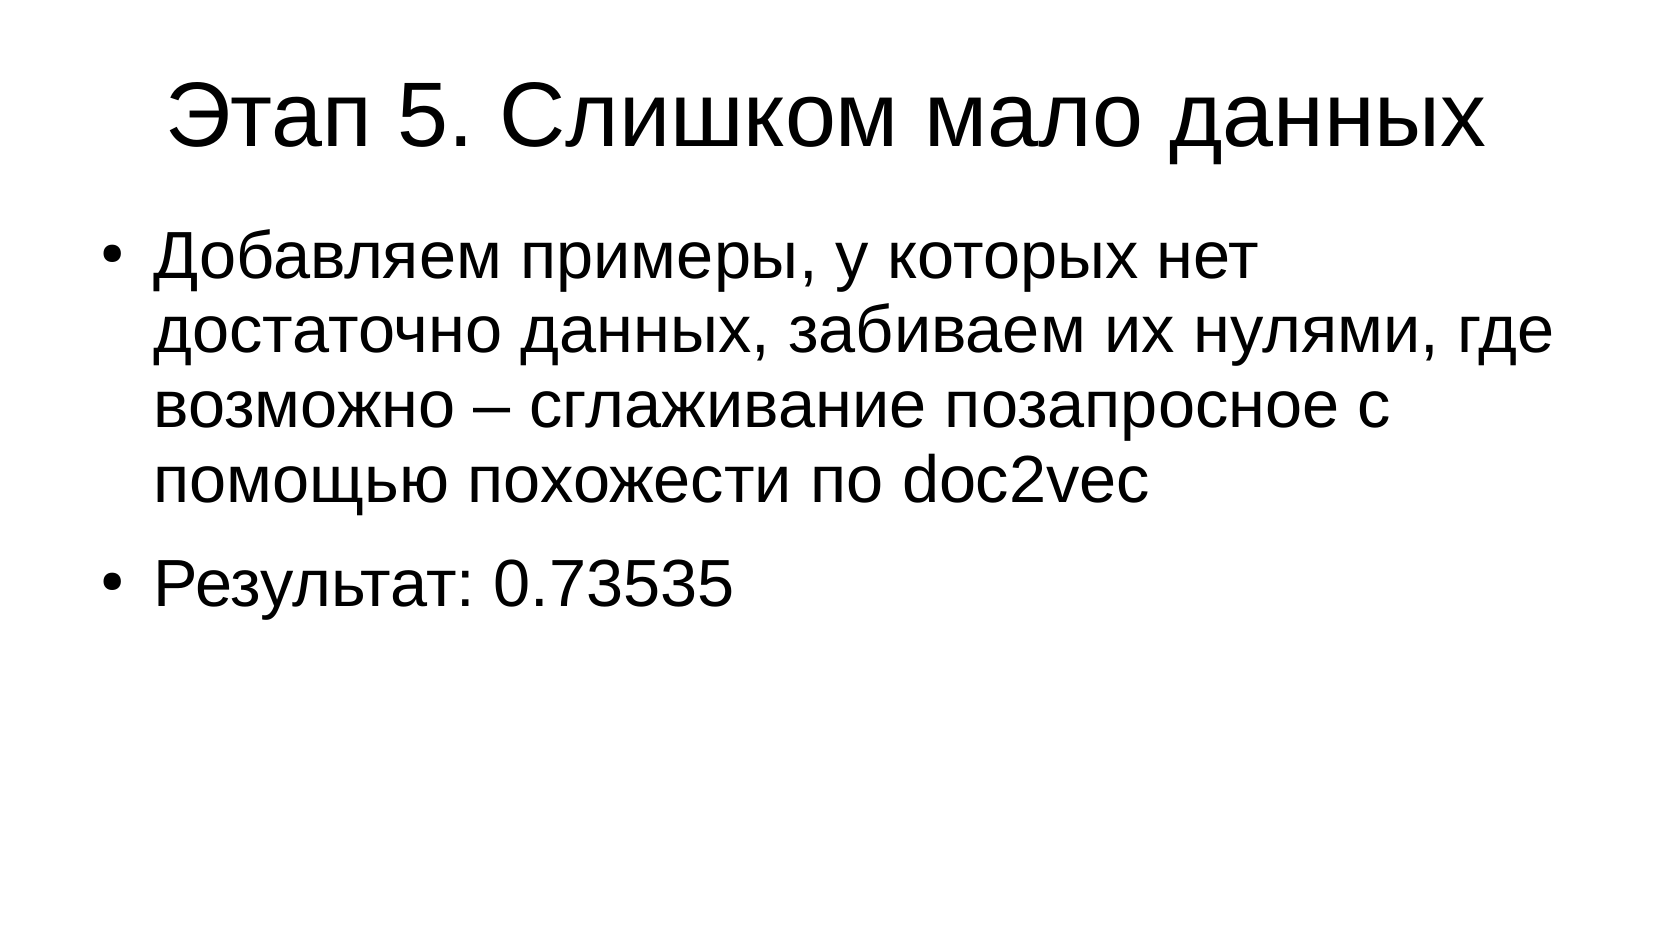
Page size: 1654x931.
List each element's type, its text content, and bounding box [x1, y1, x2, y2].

title Этап 5. Слишком мало данных [82, 37, 1571, 193]
list Добавляем примеры, у которых нет достаточно данных, забиваем их нулями, где возможно – сглаживание позапросное с помощью похожести по doc2vec Результат: 0.73535 [82, 217, 1571, 758]
